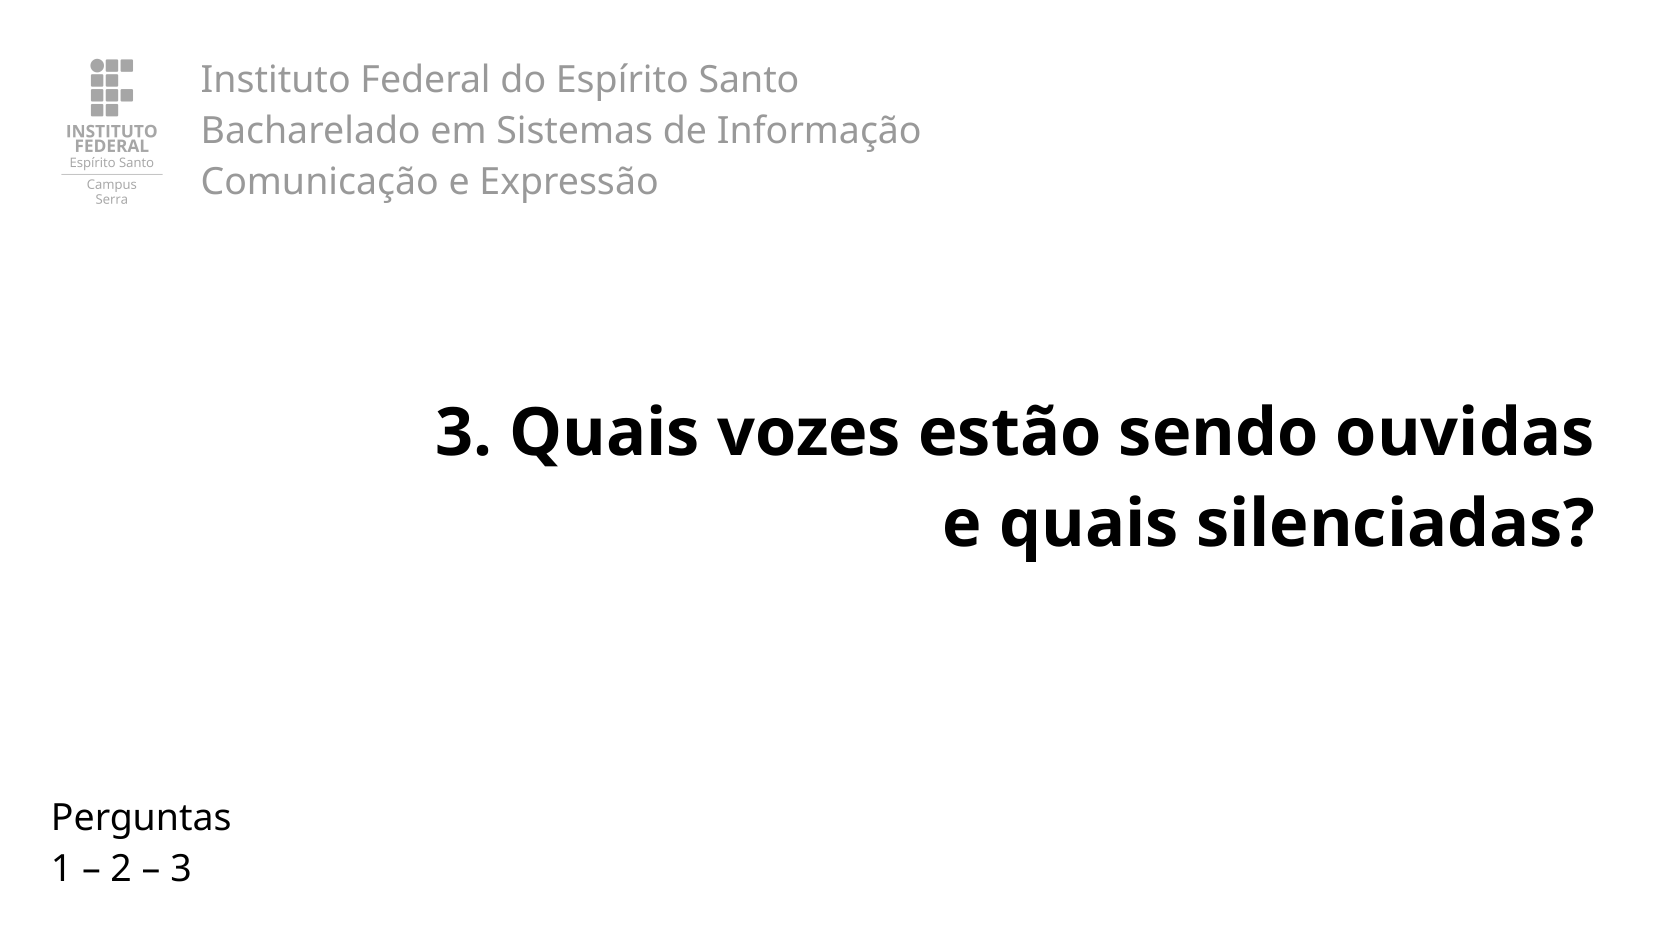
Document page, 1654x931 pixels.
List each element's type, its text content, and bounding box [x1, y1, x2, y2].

title Instituto Federal do Espírito Santo Bacharelado em Sistemas de Informação Comunicação e Expressão [200, 50, 1202, 208]
title 3. Quais vozes estão sendo ouvidas e quais silenciadas? [400, 288, 1596, 663]
text_box [47, 39, 191, 215]
subtitle Perguntas 1 – 2 – 3 [50, 788, 547, 894]
